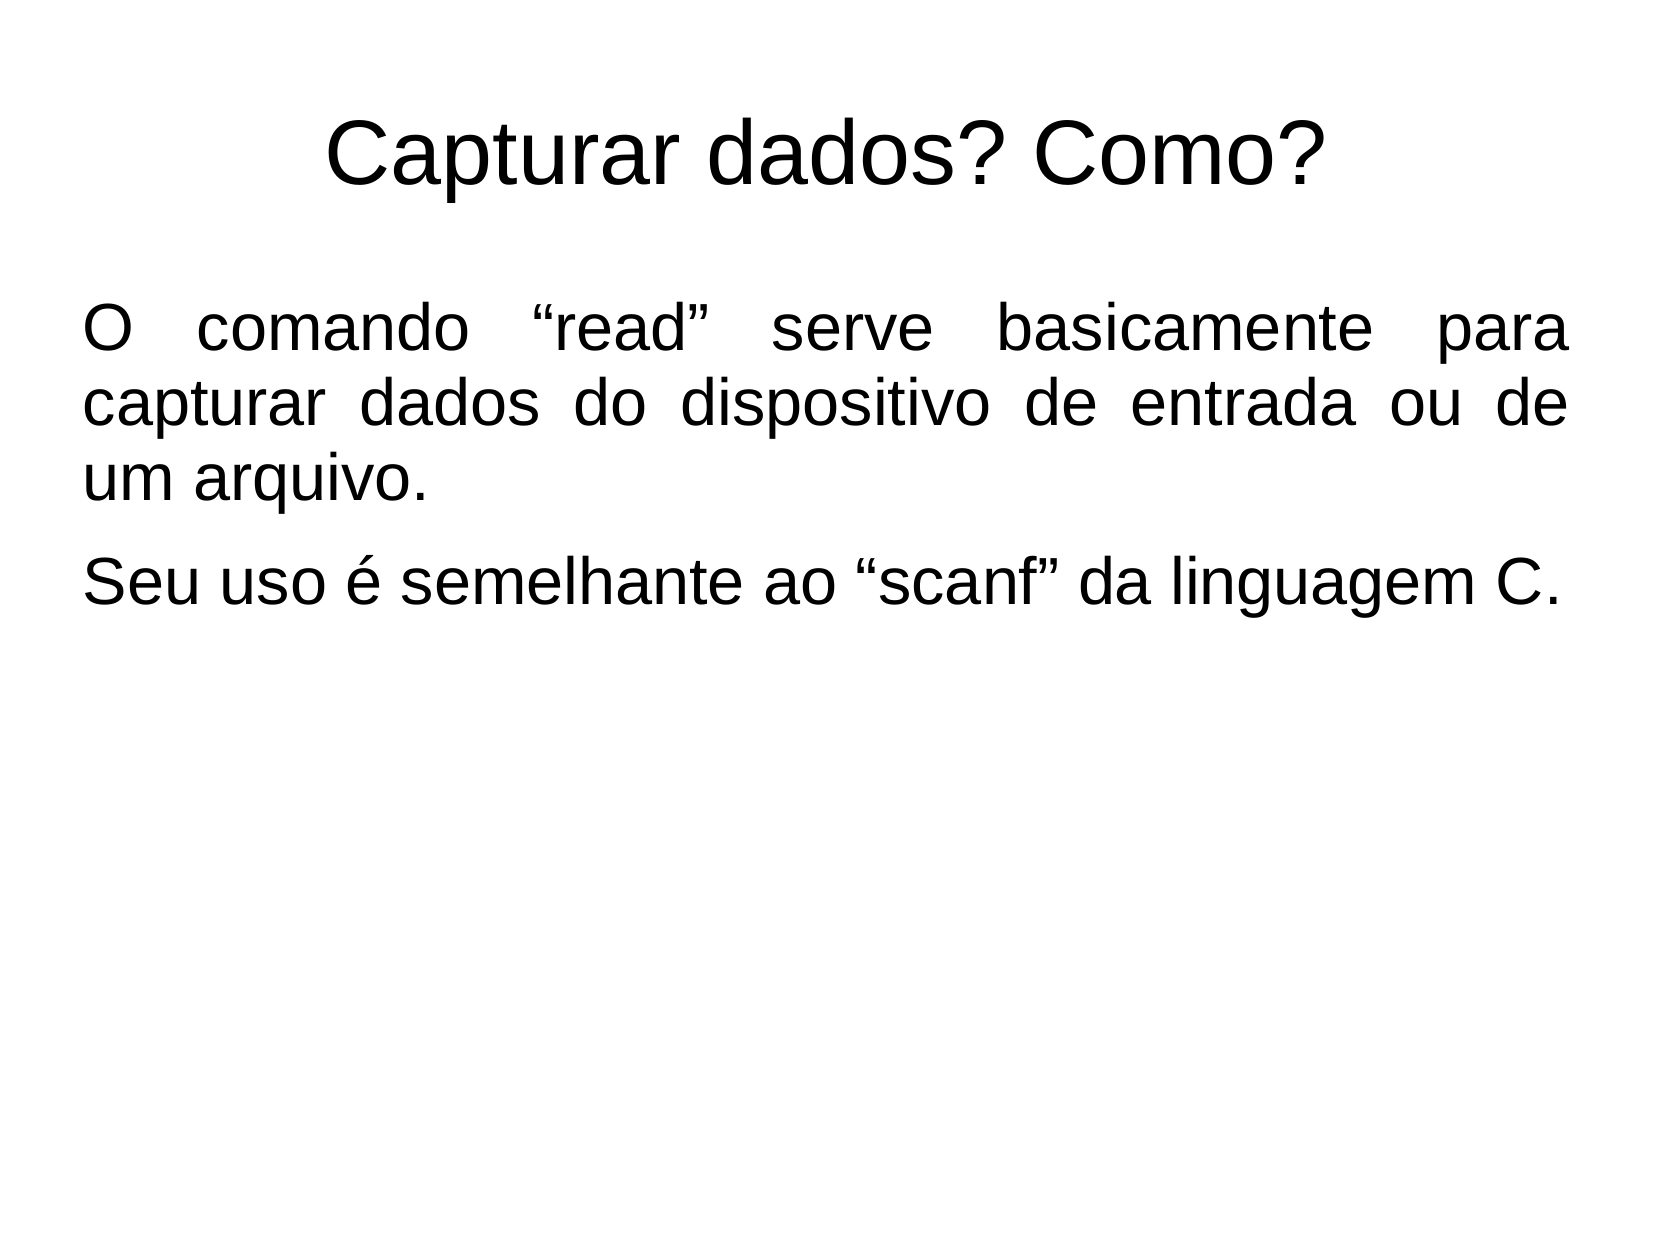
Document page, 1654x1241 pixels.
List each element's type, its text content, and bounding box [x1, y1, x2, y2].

title Capturar dados? Como? [82, 49, 1571, 257]
text_box [82, 290, 1571, 1010]
